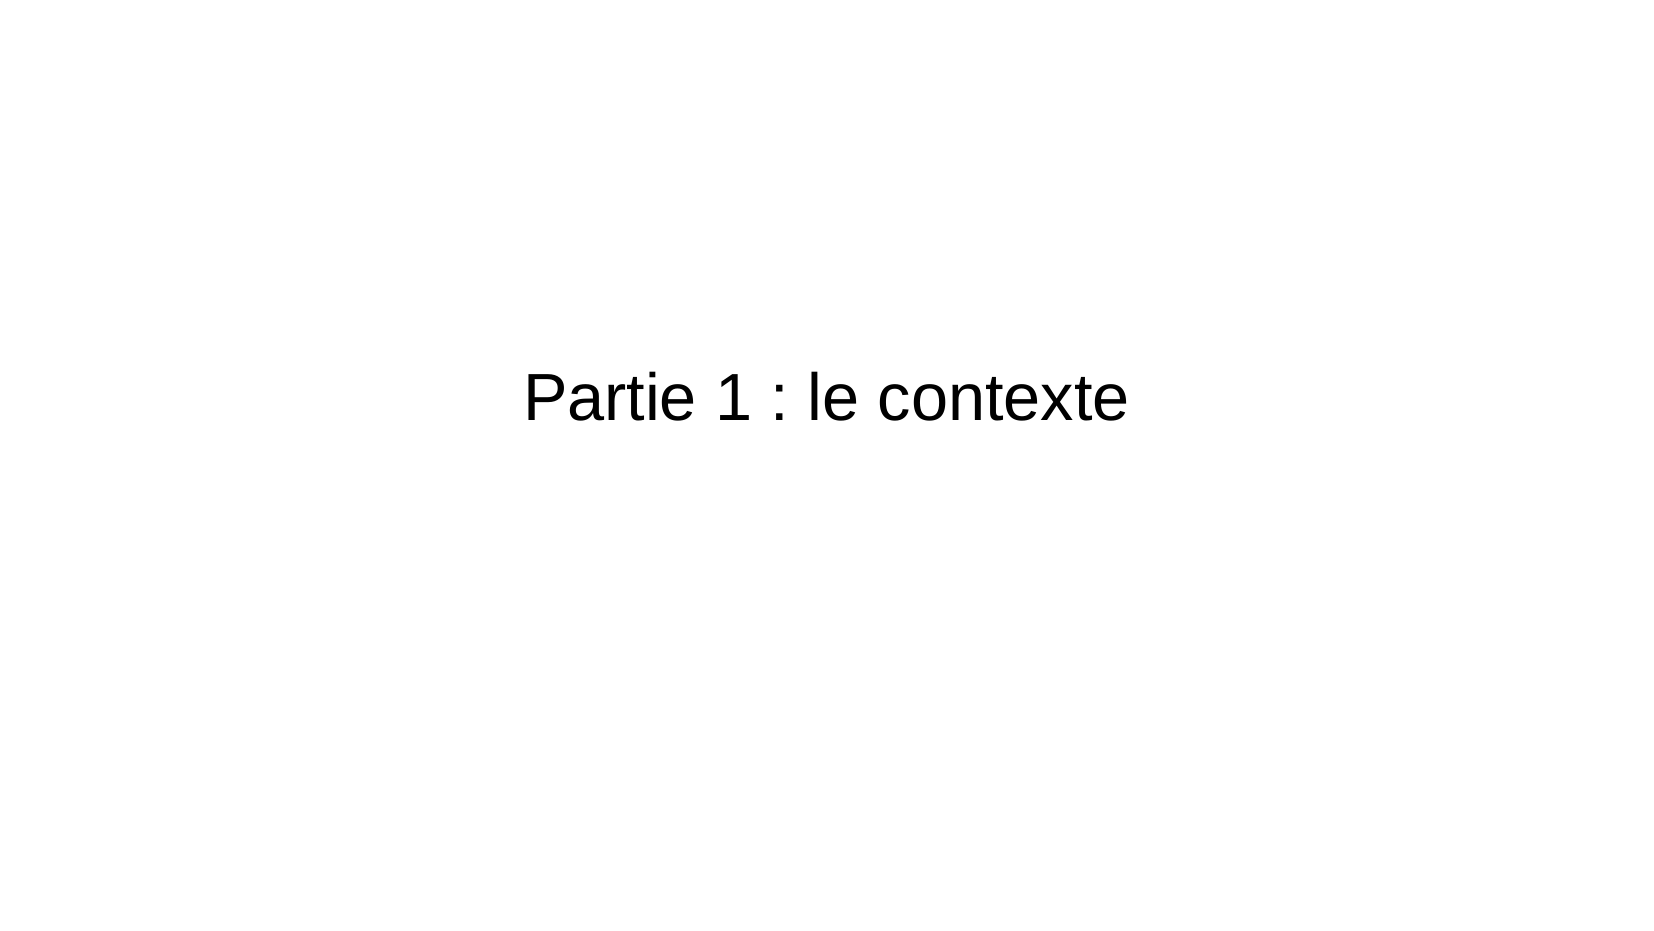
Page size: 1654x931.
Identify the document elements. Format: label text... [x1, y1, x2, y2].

subtitle Partie 1 : le contexte [82, 37, 1571, 757]
